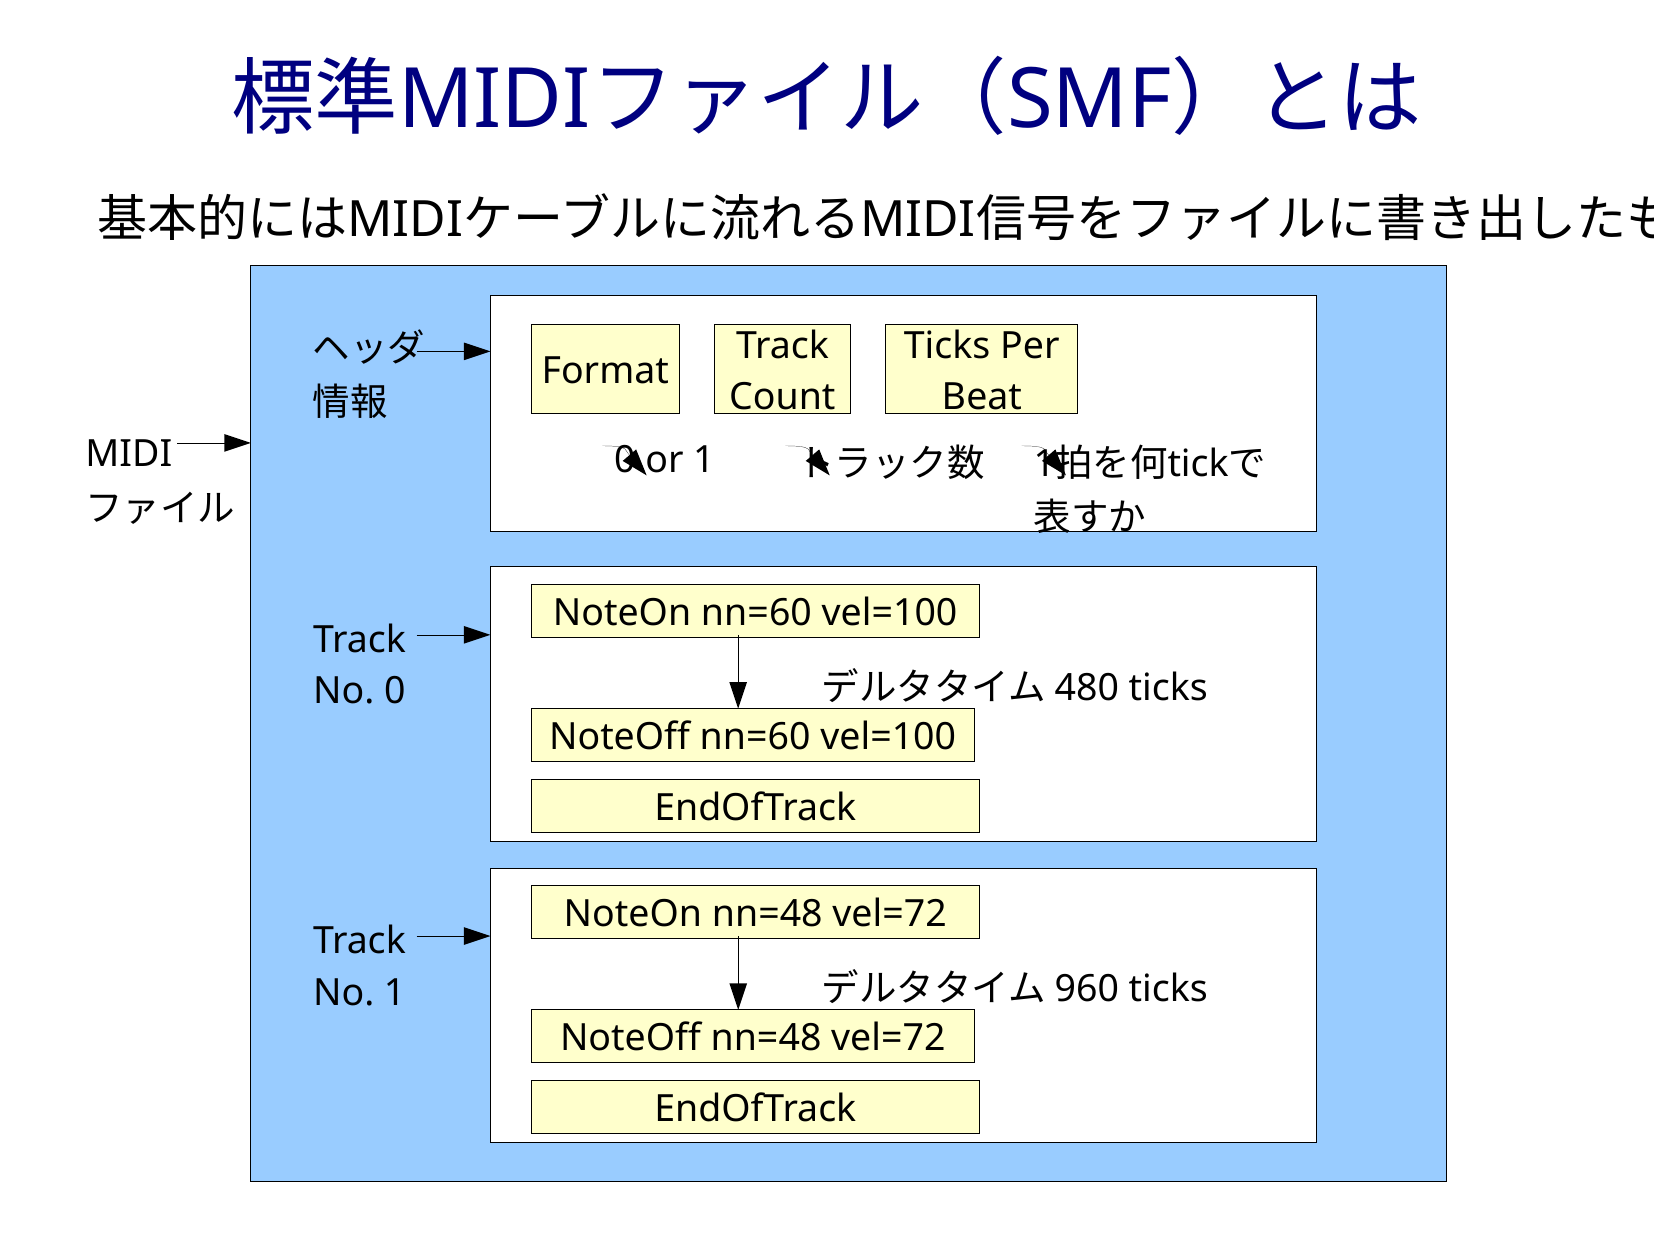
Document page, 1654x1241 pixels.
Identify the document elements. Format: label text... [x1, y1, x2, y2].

text_box Format [531, 324, 680, 414]
text_box NoteOff nn=48 vel=72 [531, 1009, 975, 1063]
text_box デルタタイム 480 ticks [807, 649, 1255, 705]
text_box Track Count [714, 324, 851, 414]
text_box デルタタイム 960 ticks [807, 950, 1255, 1006]
text_box 0 or 1 [599, 425, 734, 481]
text_box 基本的にはMIDIケーブルに流れるMIDI信号をファイルに書き出したもの [82, 171, 1619, 240]
text_box MIDI ファイル [70, 419, 224, 515]
text_box EndOfTrack [531, 779, 980, 833]
text_box NoteOn nn=60 vel=100 [531, 584, 980, 638]
text_box 1拍を何tickで 表すか [1018, 425, 1277, 521]
text_box Track No. 0 [298, 605, 425, 701]
text_box NoteOff nn=60 vel=100 [531, 708, 975, 762]
text_box EndOfTrack [531, 1080, 980, 1134]
text_box Ticks Per Beat [885, 324, 1078, 414]
text_box トラック数 [782, 425, 966, 481]
text_box ヘッダ 情報 [298, 310, 426, 406]
text_box Track No. 1 [298, 906, 426, 1002]
text_box NoteOn nn=48 vel=72 [531, 885, 980, 939]
title 標準MIDIファイル（SMF）とは [82, 46, 1571, 136]
text_box [250, 265, 1447, 1182]
